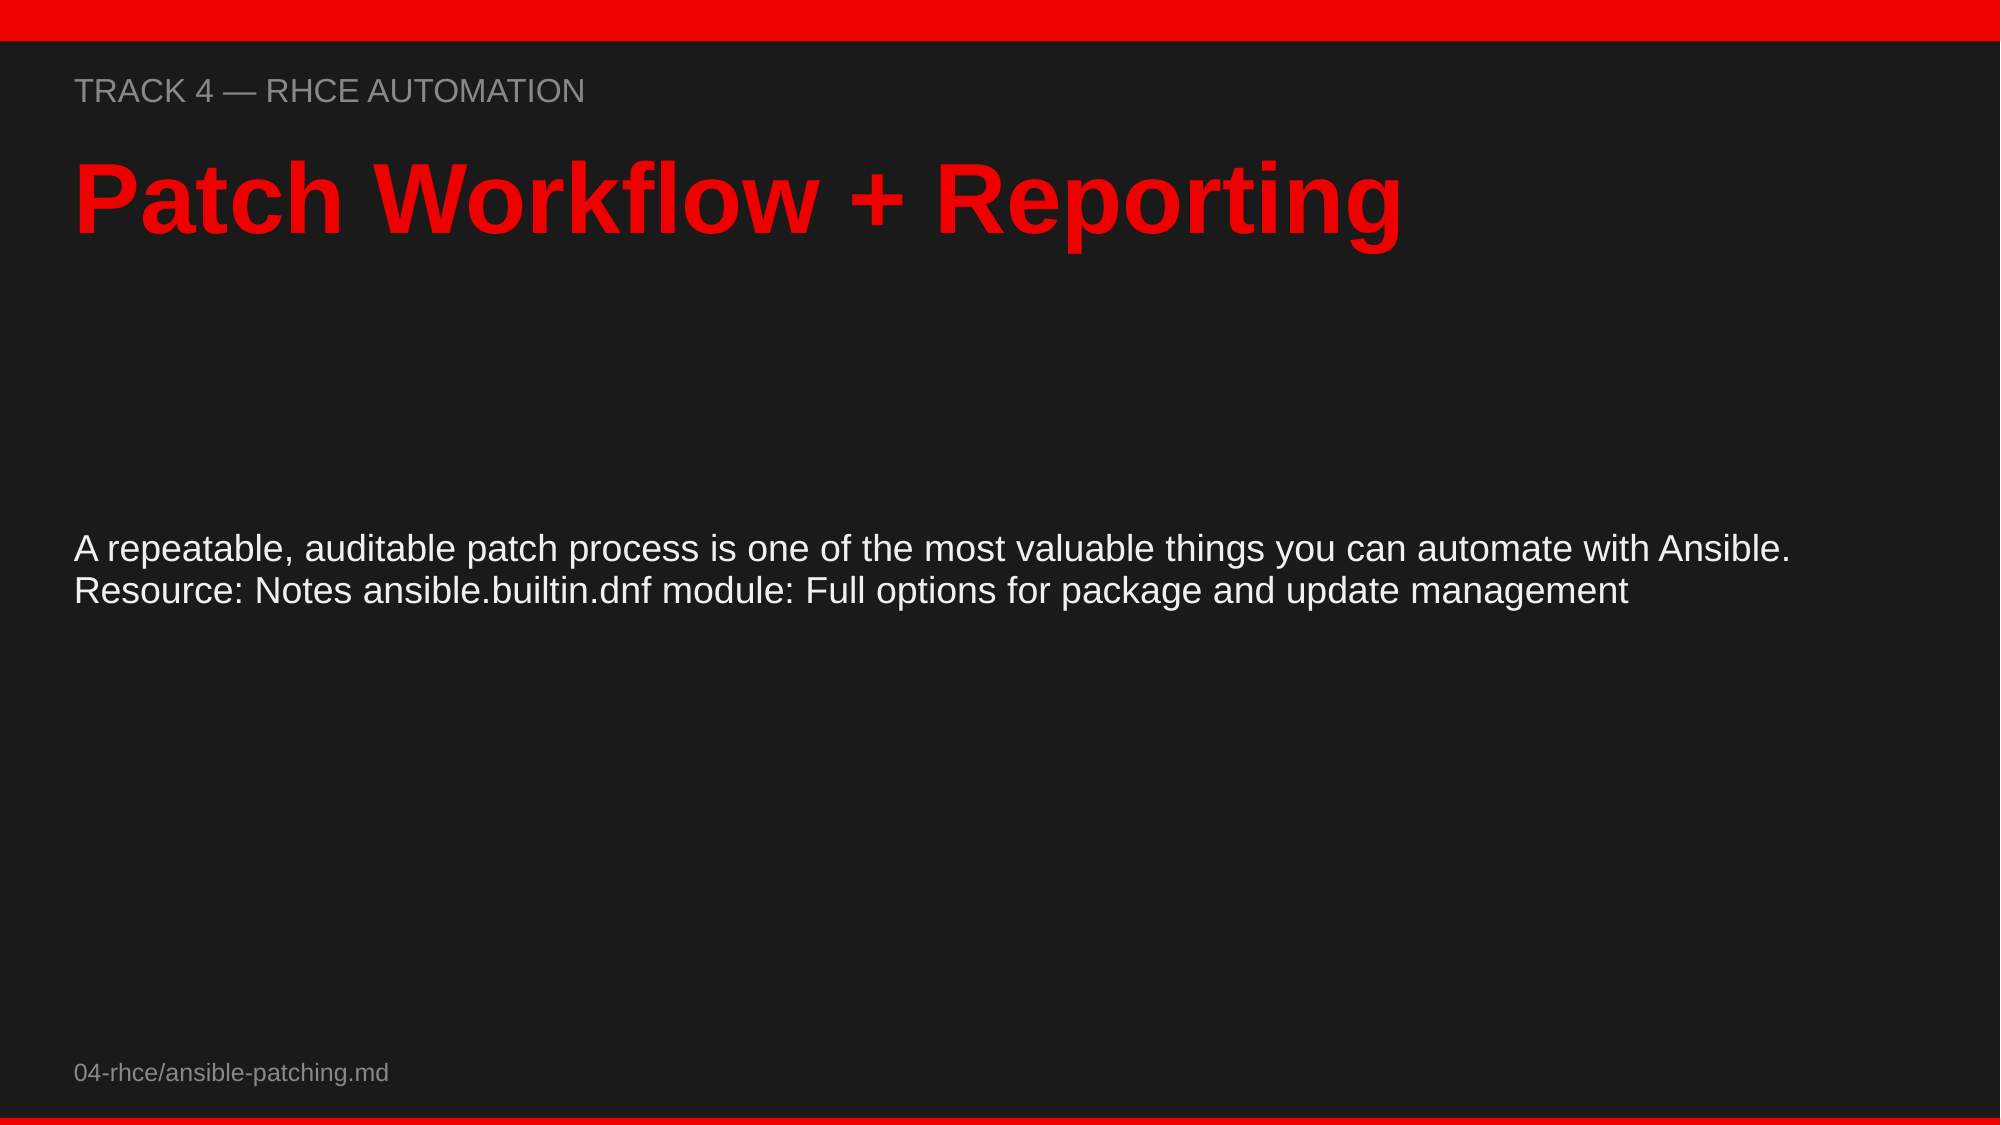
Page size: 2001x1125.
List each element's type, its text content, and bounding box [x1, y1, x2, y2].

text_box Patch Workflow + Reporting [59, 135, 1942, 461]
text_box TRACK 4 — RHCE AUTOMATION [59, 64, 1942, 119]
text_box A repeatable, auditable patch process is one of the most valuable things you can automate with Ansible. Resource: Notes ansible.builtin.dnf module: Full options for package and update management [59, 519, 1942, 727]
text_box [0, 0, 2001, 42]
text_box [0, 1117, 2001, 1125]
text_box 04-rhce/ansible-patching.md [59, 1051, 1942, 1093]
